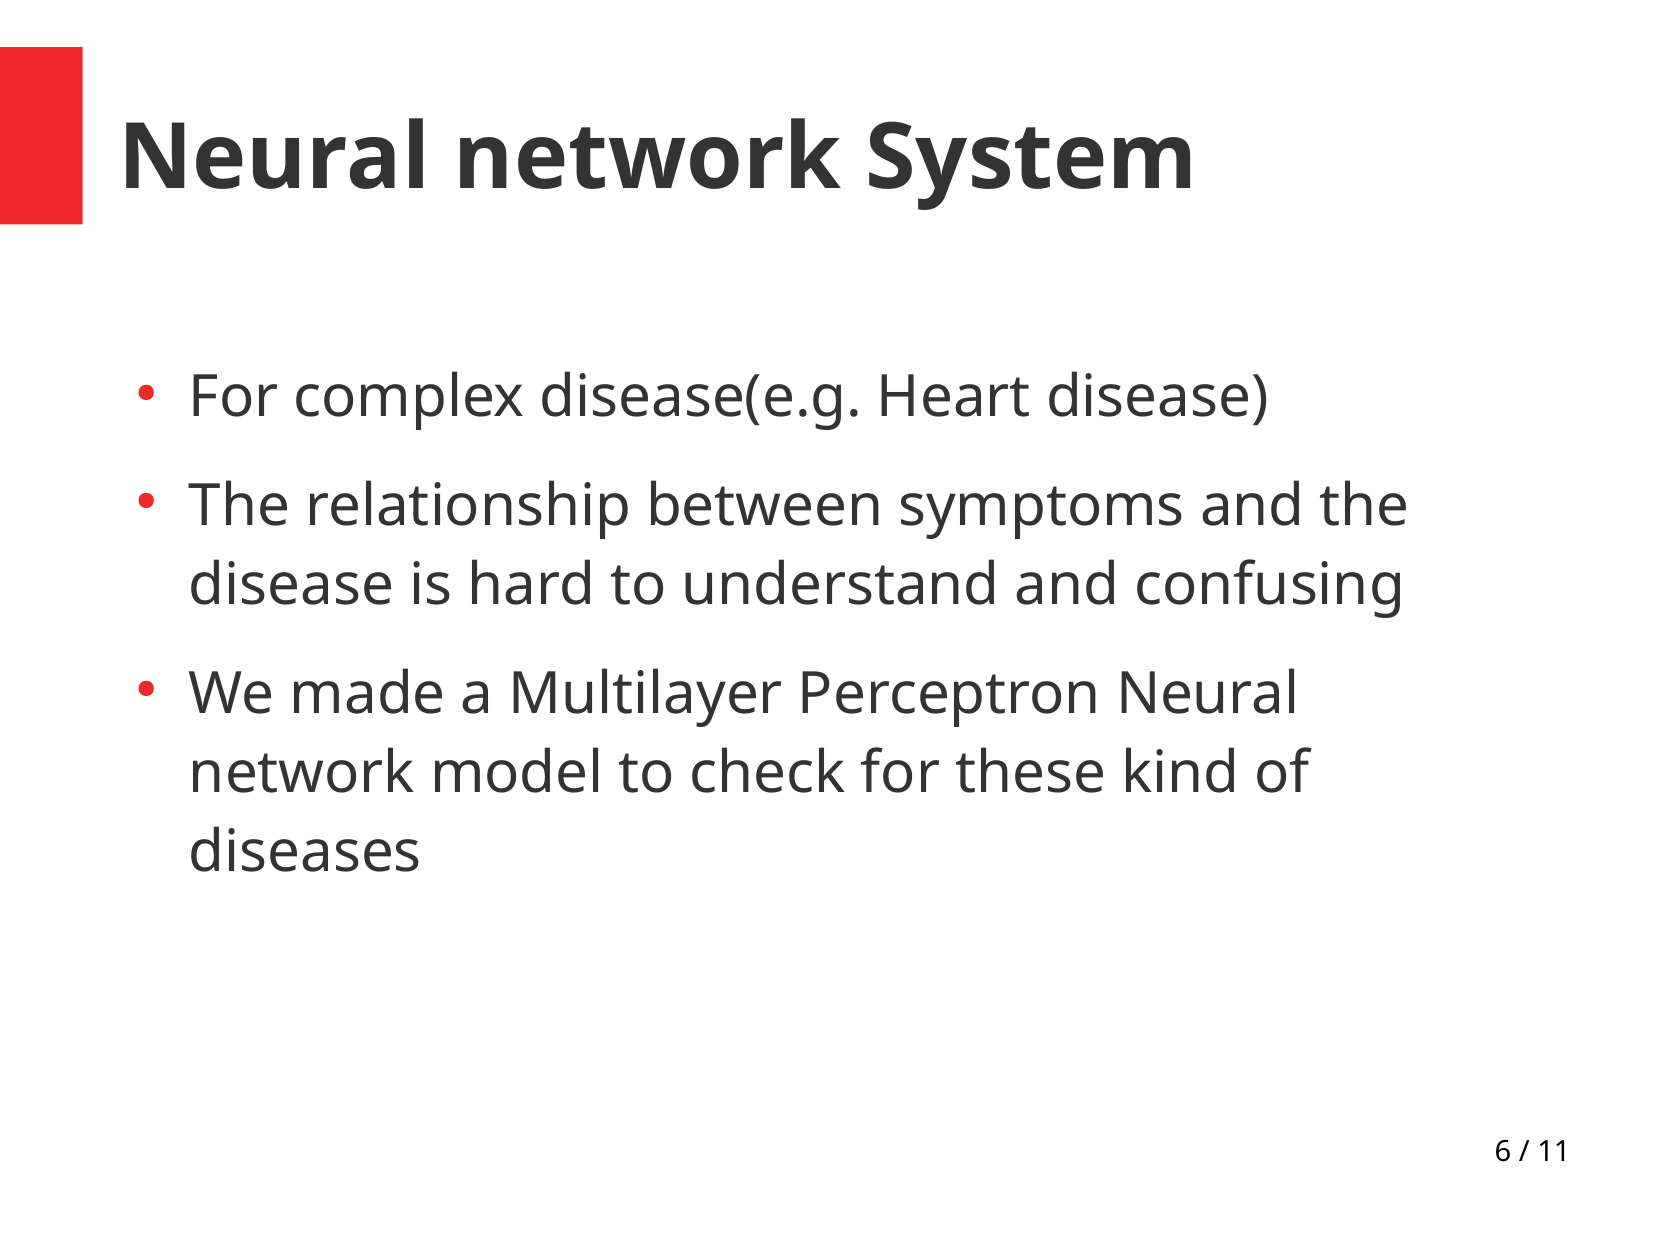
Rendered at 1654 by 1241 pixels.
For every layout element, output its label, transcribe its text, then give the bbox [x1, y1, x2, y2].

list For complex disease(e.g. Heart disease) The relationship between symptoms and the disease is hard to understand and confusing We made a Multilayer Perceptron Neural network model to check for these kind of diseases [118, 354, 1536, 1074]
title Neural network System [118, 49, 1571, 257]
